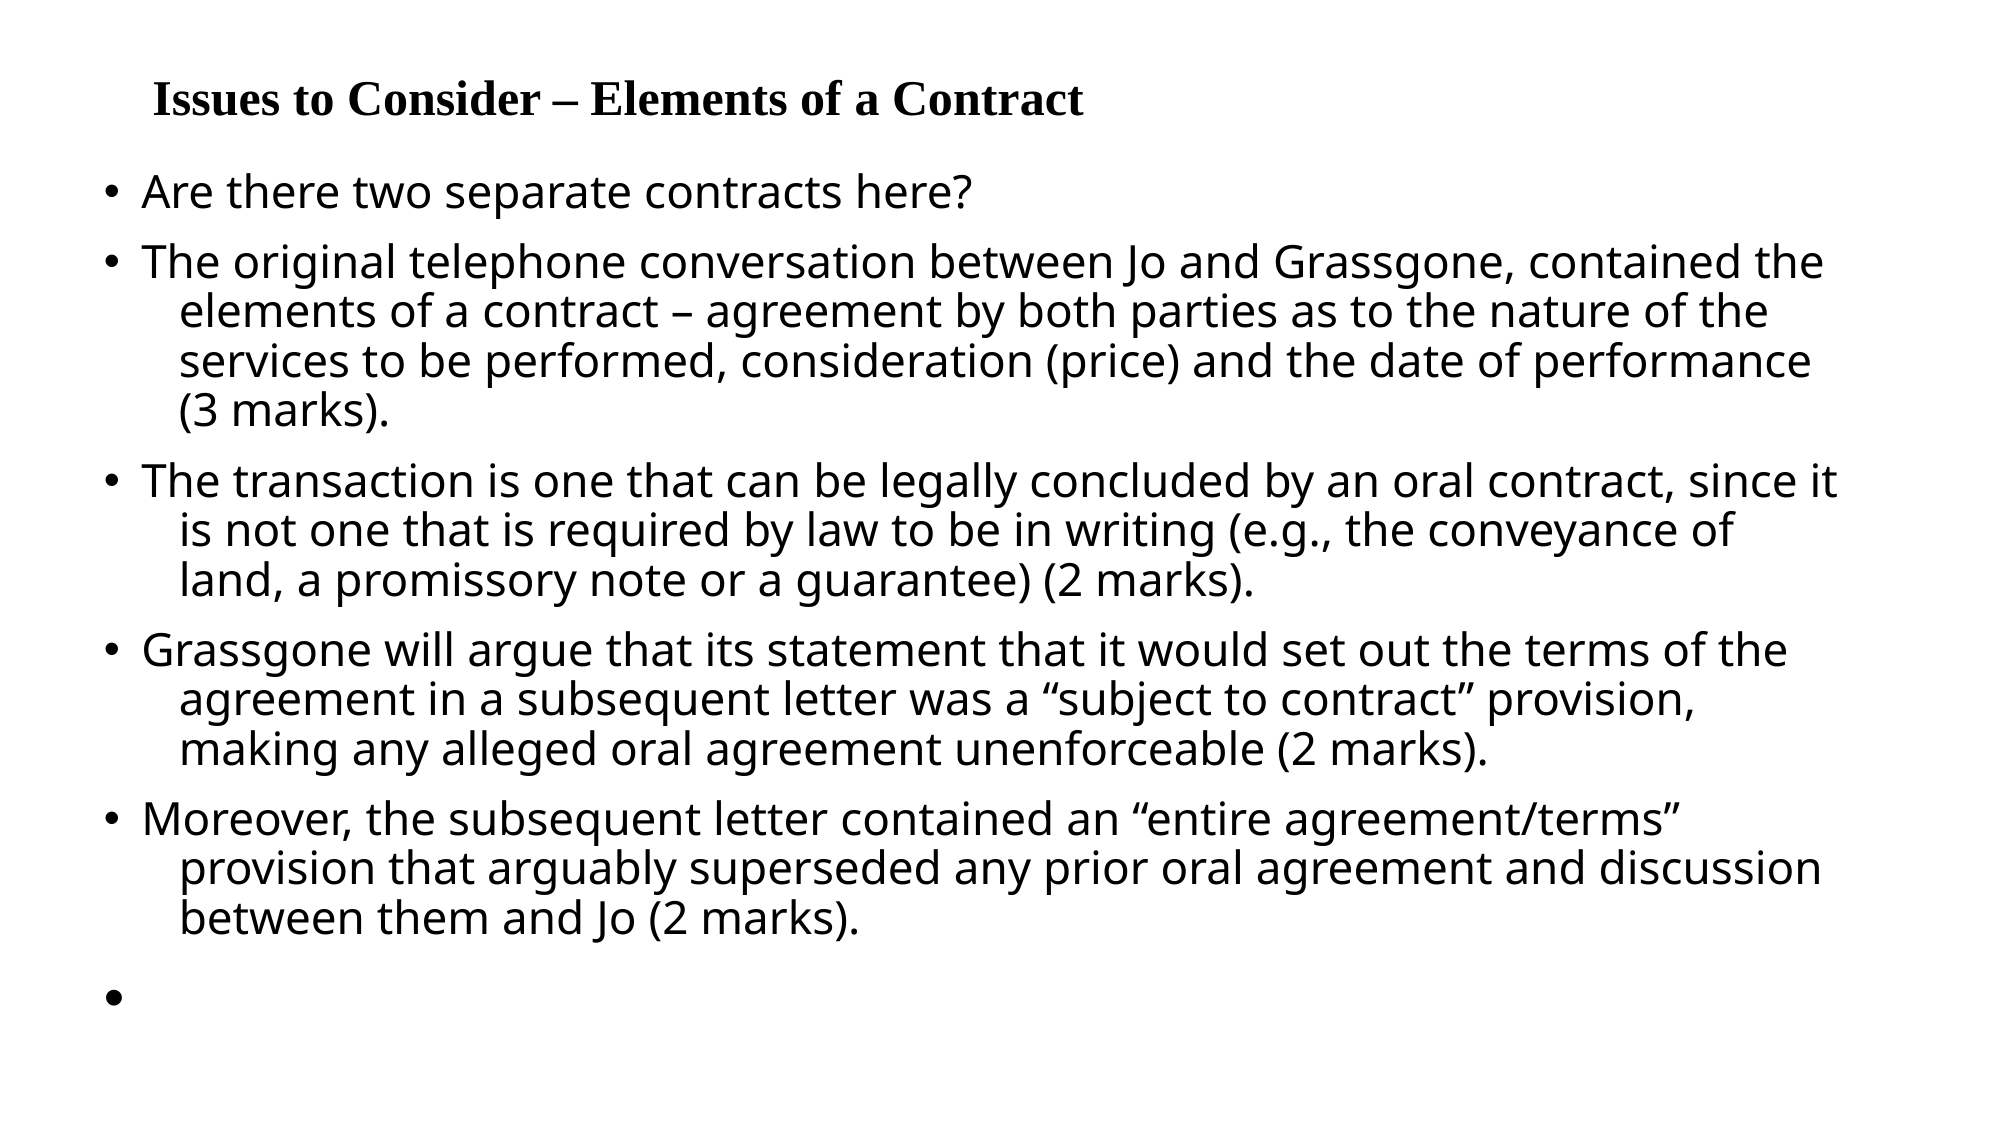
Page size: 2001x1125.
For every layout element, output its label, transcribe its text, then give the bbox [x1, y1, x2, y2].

list Are there two separate contracts here? The original telephone conversation between Jo and Grassgone, contained the elements of a contract – agreement by both parties as to the nature of the services to be performed, consideration (price) and the date of performance (3 marks). The transaction is one that can be legally concluded by an oral contract, since it is not one that is required by law to be in writing (e.g., the conveyance of land, a promissory note or a guarantee) (2 marks). Grassgone will argue that its statement that it would set out the terms of the agreement in a subsequent letter was a “subject to contract” provision, making any alleged oral agreement unenforceable (2 marks). Moreover, the subsequent letter contained an “entire agreement/terms” provision that arguably superseded any prior oral agreement and discussion between them and Jo (2 marks). [88, 161, 1863, 1014]
title Issues to Consider – Elements of a Contract [137, 37, 1863, 161]
